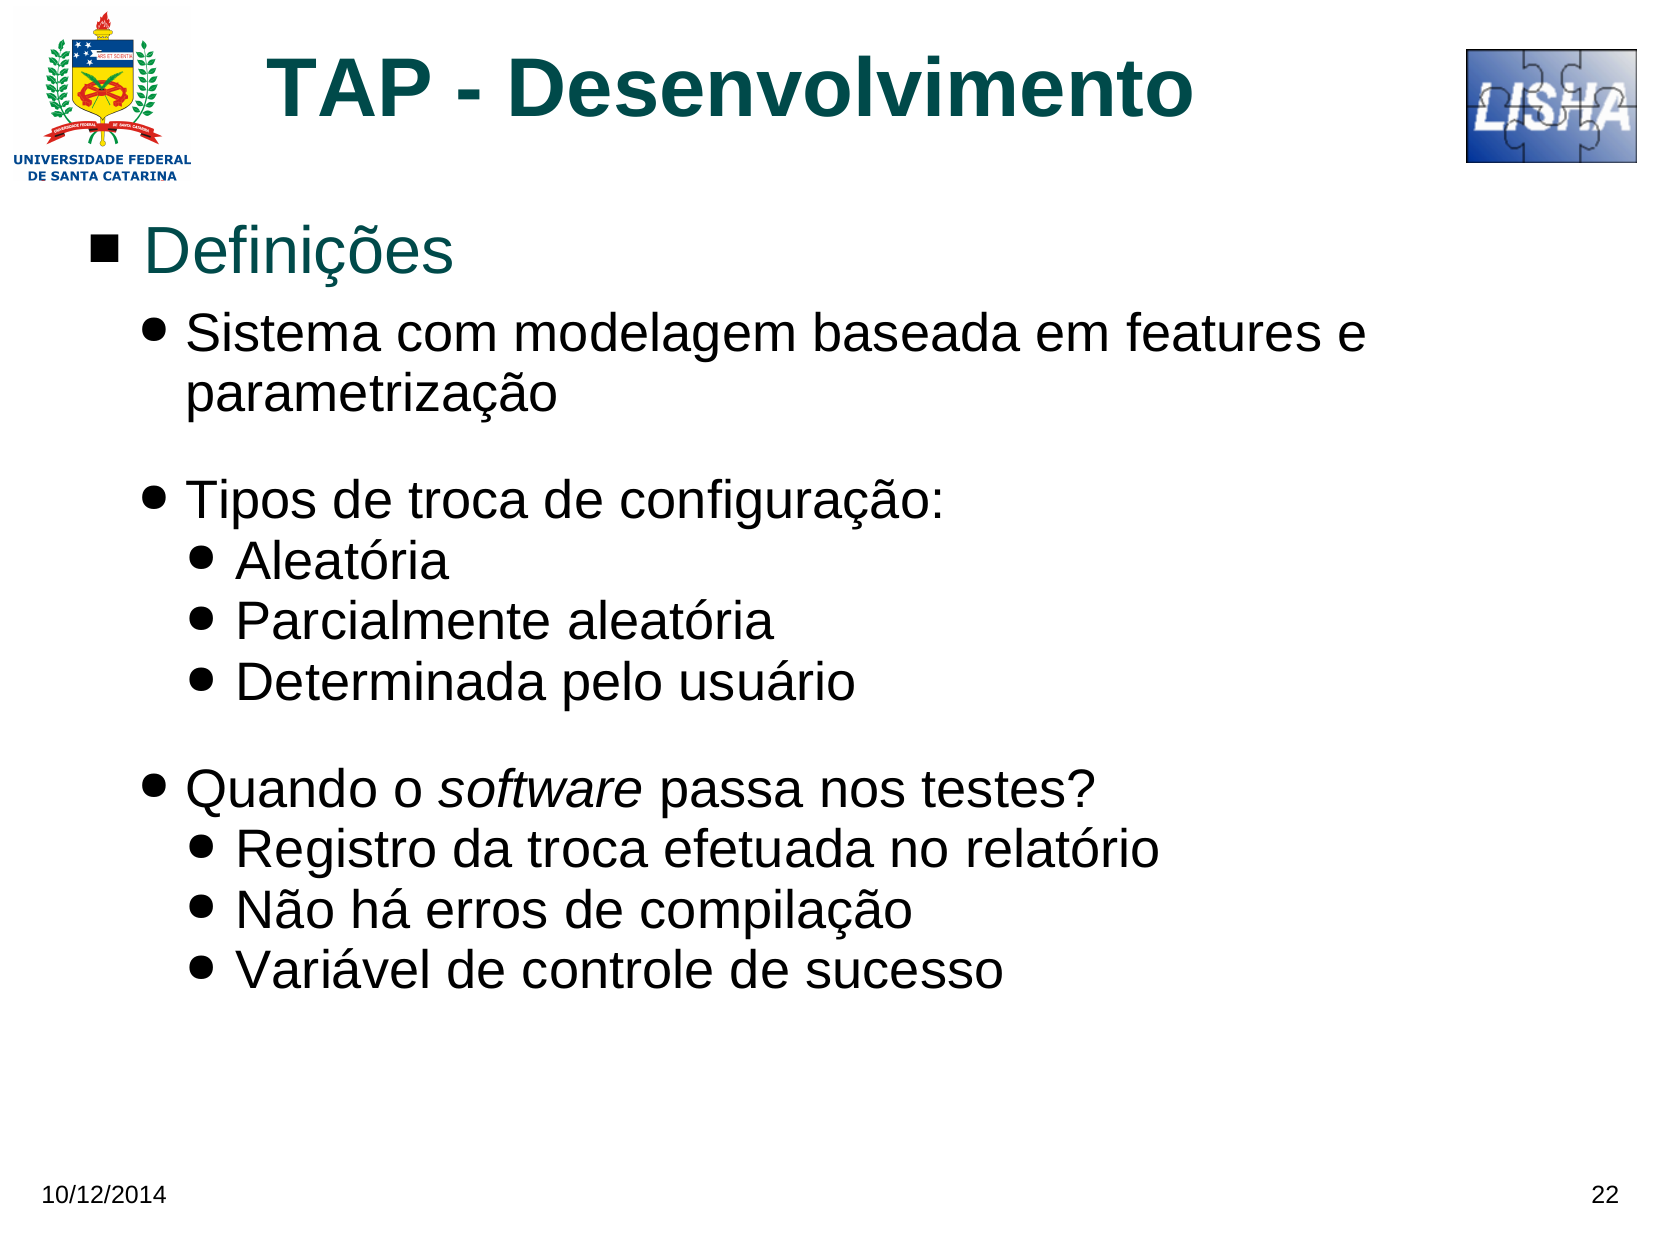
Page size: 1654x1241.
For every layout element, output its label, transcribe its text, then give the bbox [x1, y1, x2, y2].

list Definições Sistema com modelagem baseada em features e parametrização Tipos de troca de configuração: Aleatória Parcialmente aleatória Determinada pelo usuário Quando o software passa nos testes? Registro da troca efetuada no relatório Não há erros de compilação Variável de controle de sucesso [43, 213, 1619, 1151]
picture [1466, 49, 1637, 163]
picture [13, 6, 191, 181]
title TAP - Desenvolvimento [37, 37, 1426, 151]
